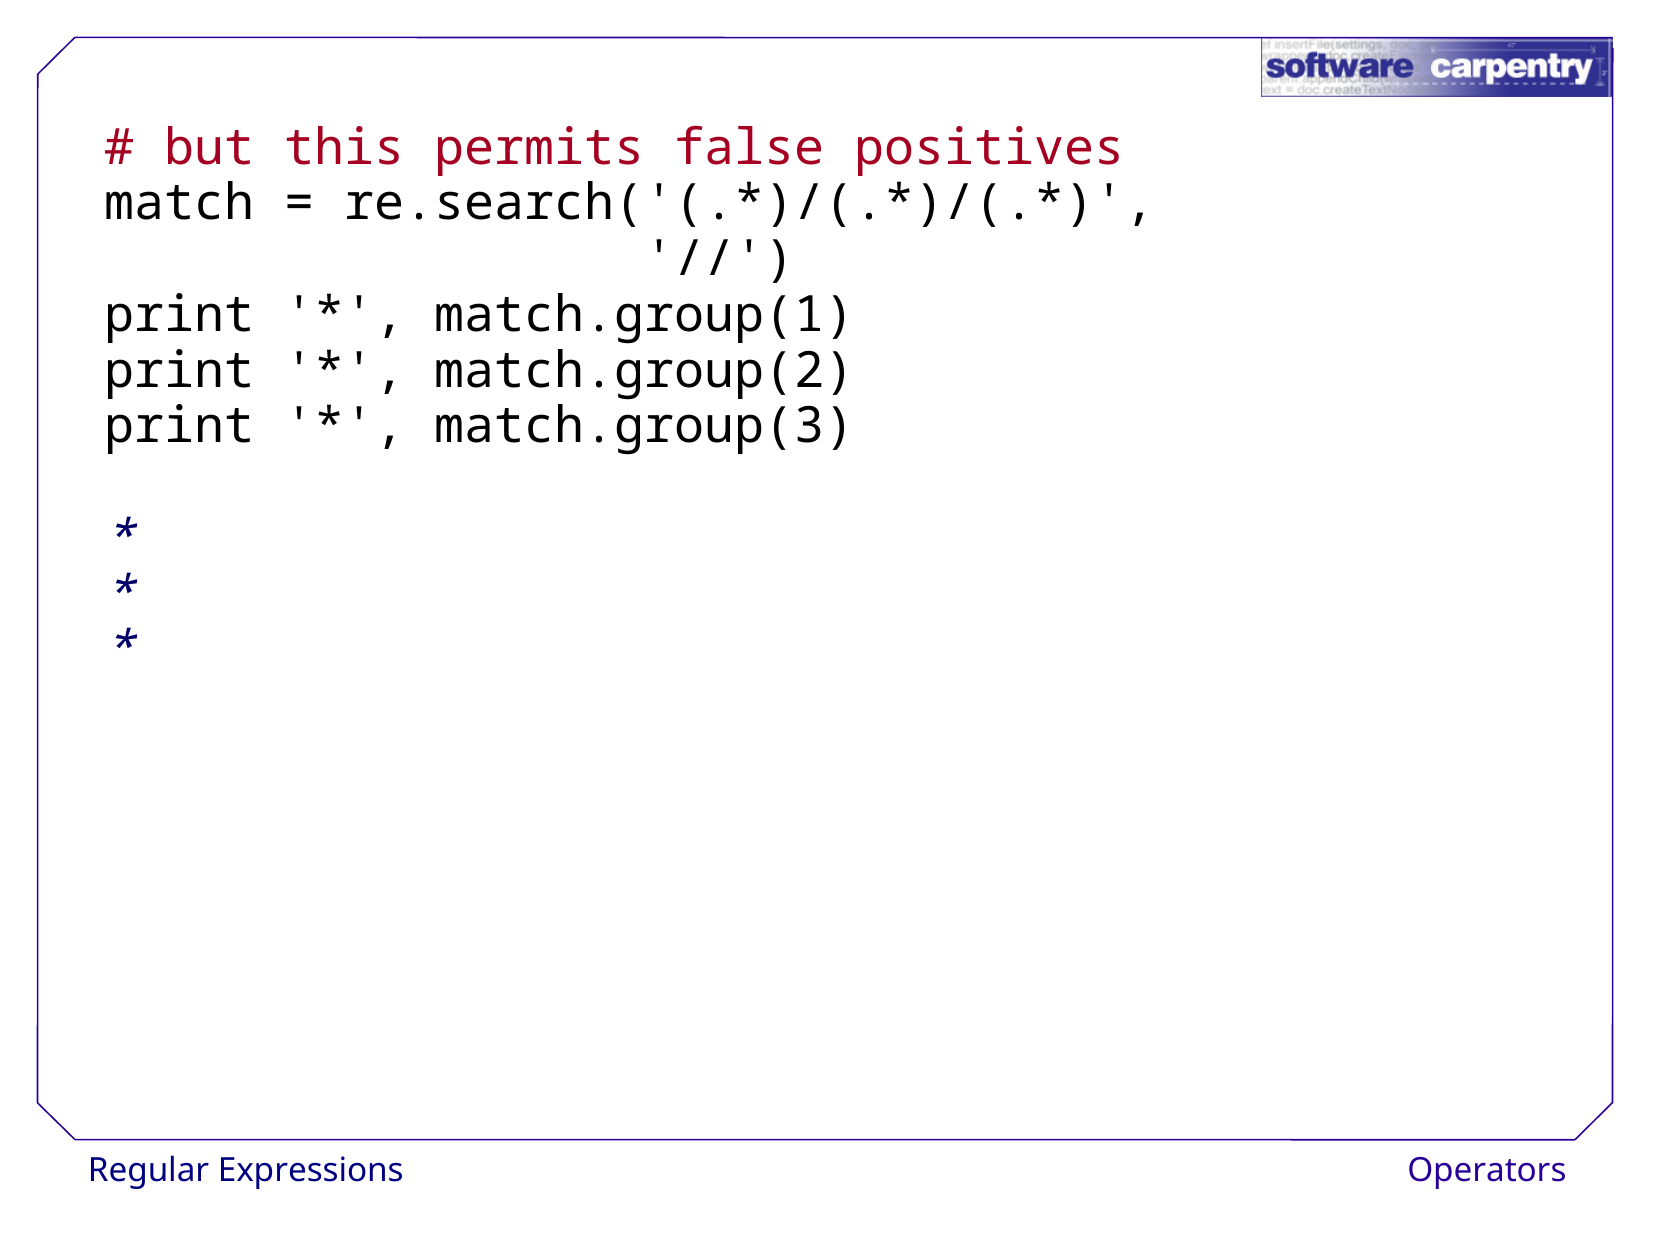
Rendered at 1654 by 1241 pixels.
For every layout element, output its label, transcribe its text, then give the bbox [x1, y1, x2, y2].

picture [1261, 39, 1613, 97]
text_box # but this permits false positives match = re.search('(.*)/(.*)/(.*)', '//') print '*', match.group(1) print '*', match.group(2) print '*', match.group(3) * * * [89, 112, 1512, 715]
